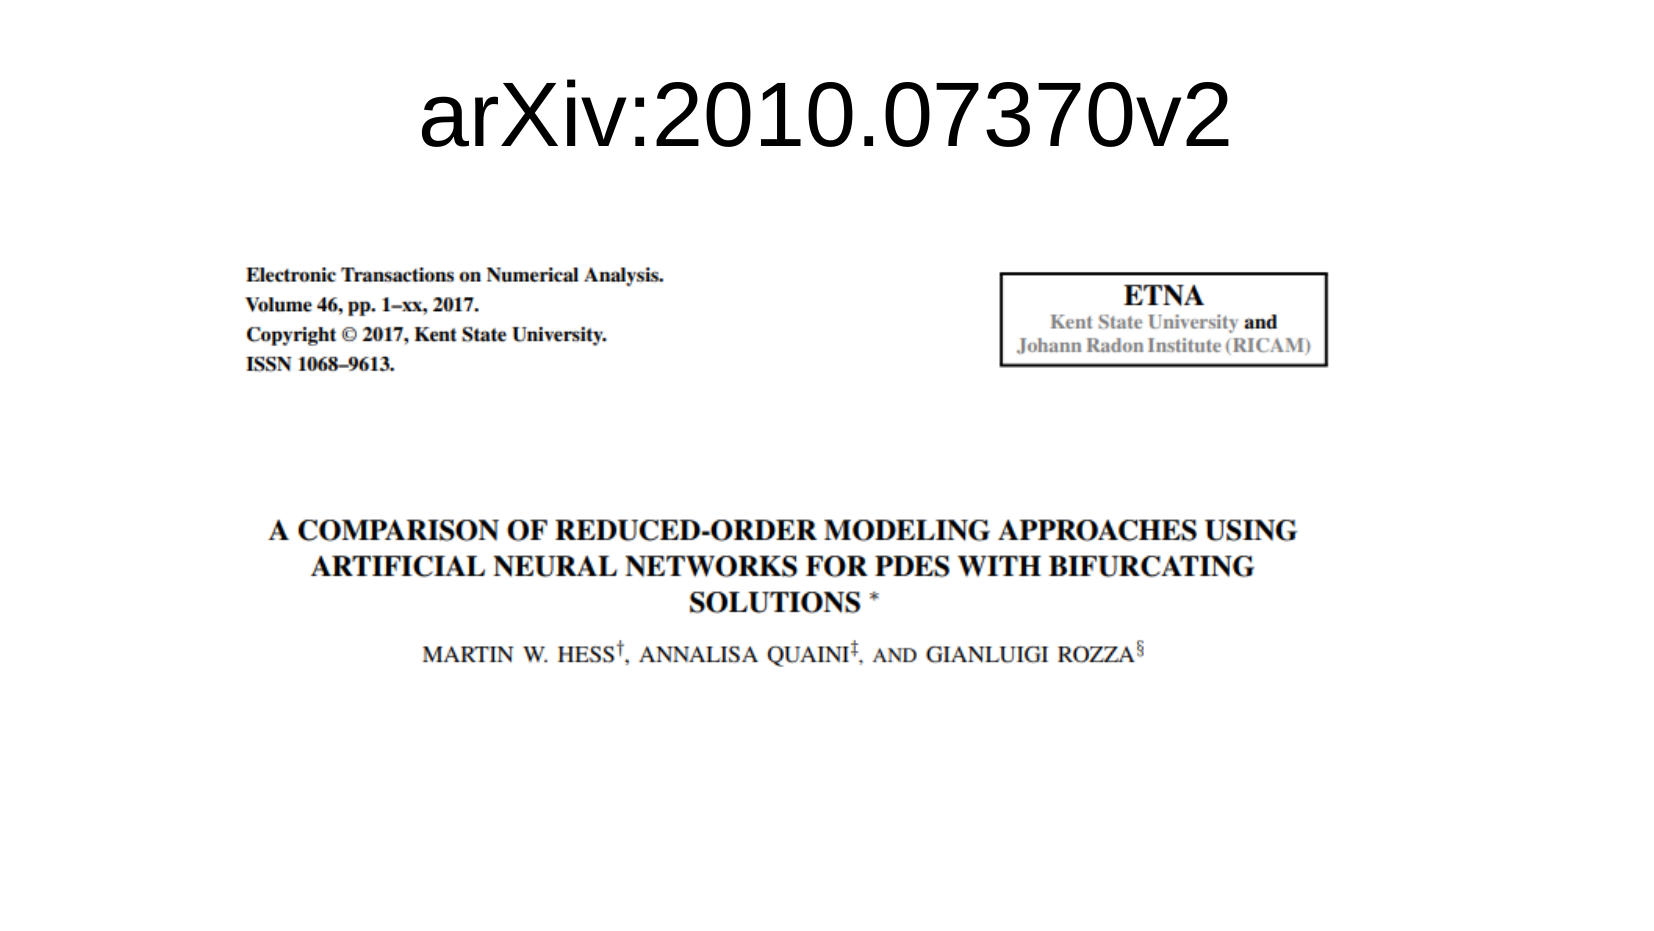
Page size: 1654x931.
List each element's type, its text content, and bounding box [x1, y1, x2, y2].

picture [141, 249, 1524, 689]
title arXiv:2010.07370v2 [82, 37, 1571, 193]
